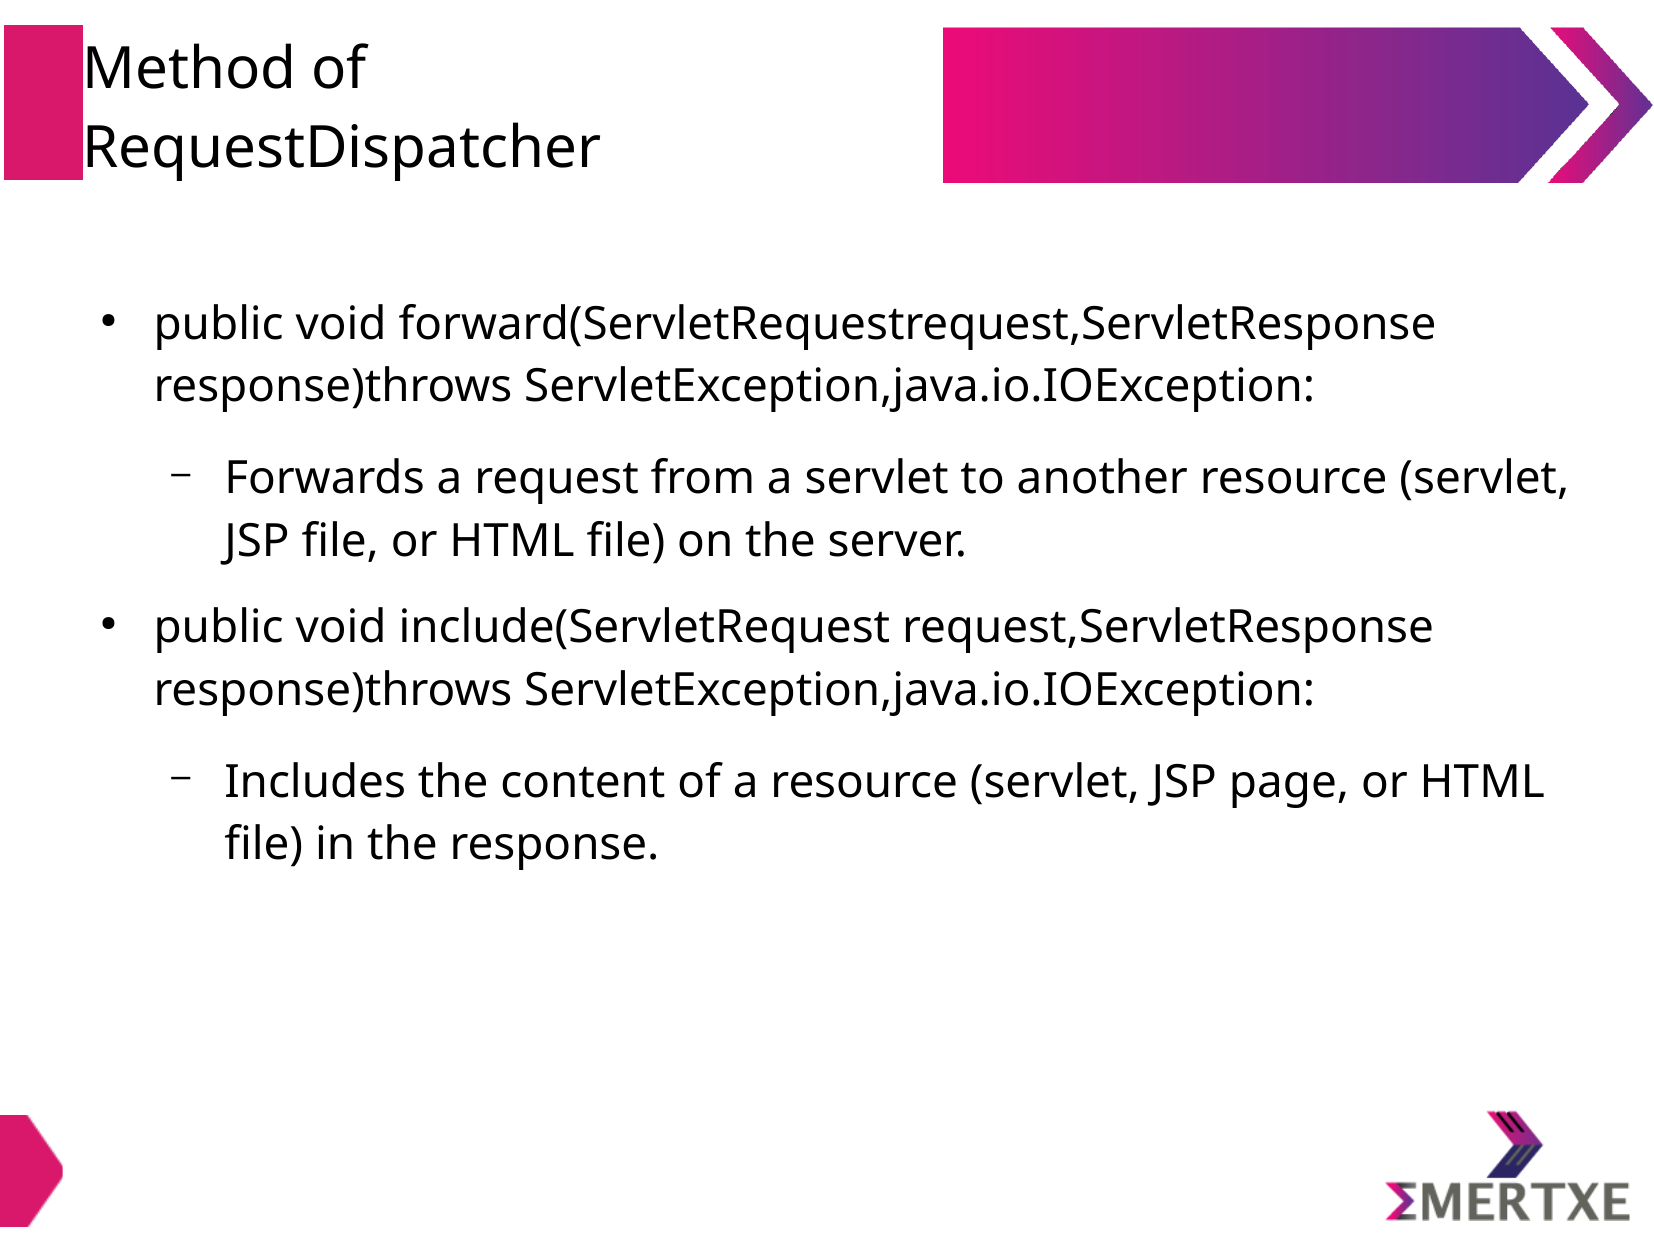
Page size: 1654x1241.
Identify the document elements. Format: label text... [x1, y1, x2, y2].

list public void forward(ServletRequestrequest,ServletResponse response)throws ServletException,java.io.IOException: Forwards a request from a servlet to another resource (servlet, JSP file, or HTML file) on the server. public void include(ServletRequest request,ServletResponse response)throws ServletException,java.io.IOException: Includes the content of a resource (servlet, JSP page, or HTML file) in the response. [82, 290, 1571, 1010]
title Method of RequestDispatcher [82, 2, 1571, 210]
picture [1571, 27, 1653, 183]
picture [1385, 1107, 1631, 1221]
